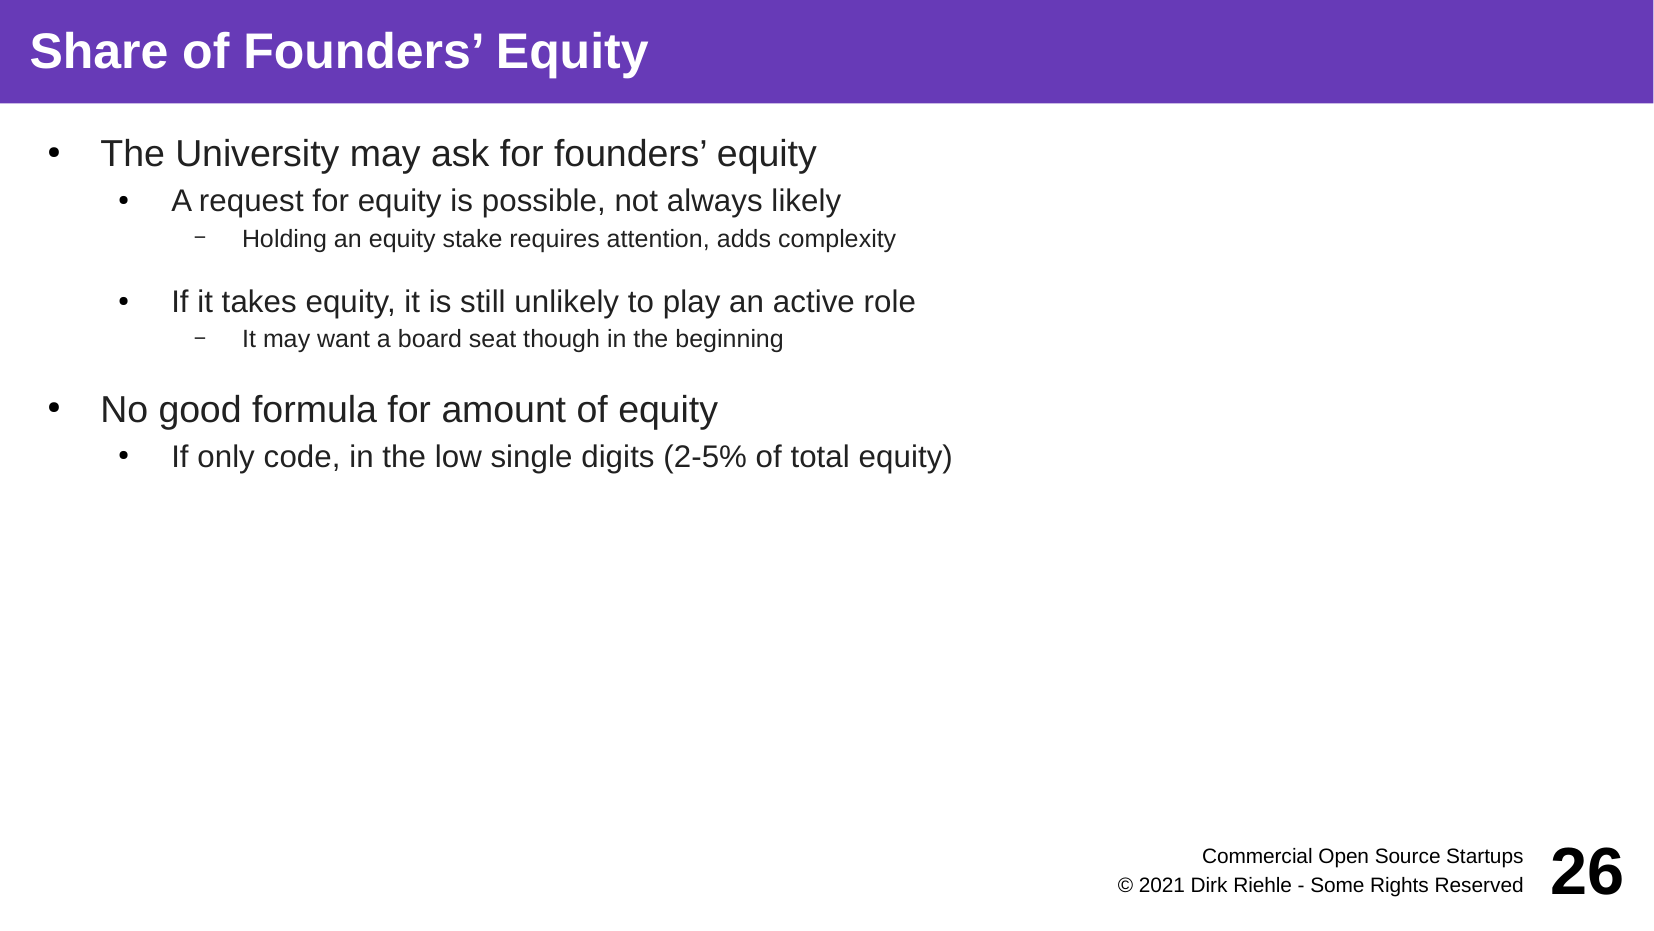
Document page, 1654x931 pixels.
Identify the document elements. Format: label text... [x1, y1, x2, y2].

list The University may ask for founders’ equity A request for equity is possible, not always likely Holding an equity stake requires attention, adds complexity If it takes equity, it is still unlikely to play an active role It may want a board seat though in the beginning No good formula for amount of equity If only code, in the low single digits (2-5% of total equity) [29, 132, 1625, 813]
title Share of Founders’ Equity [0, 0, 1654, 104]
